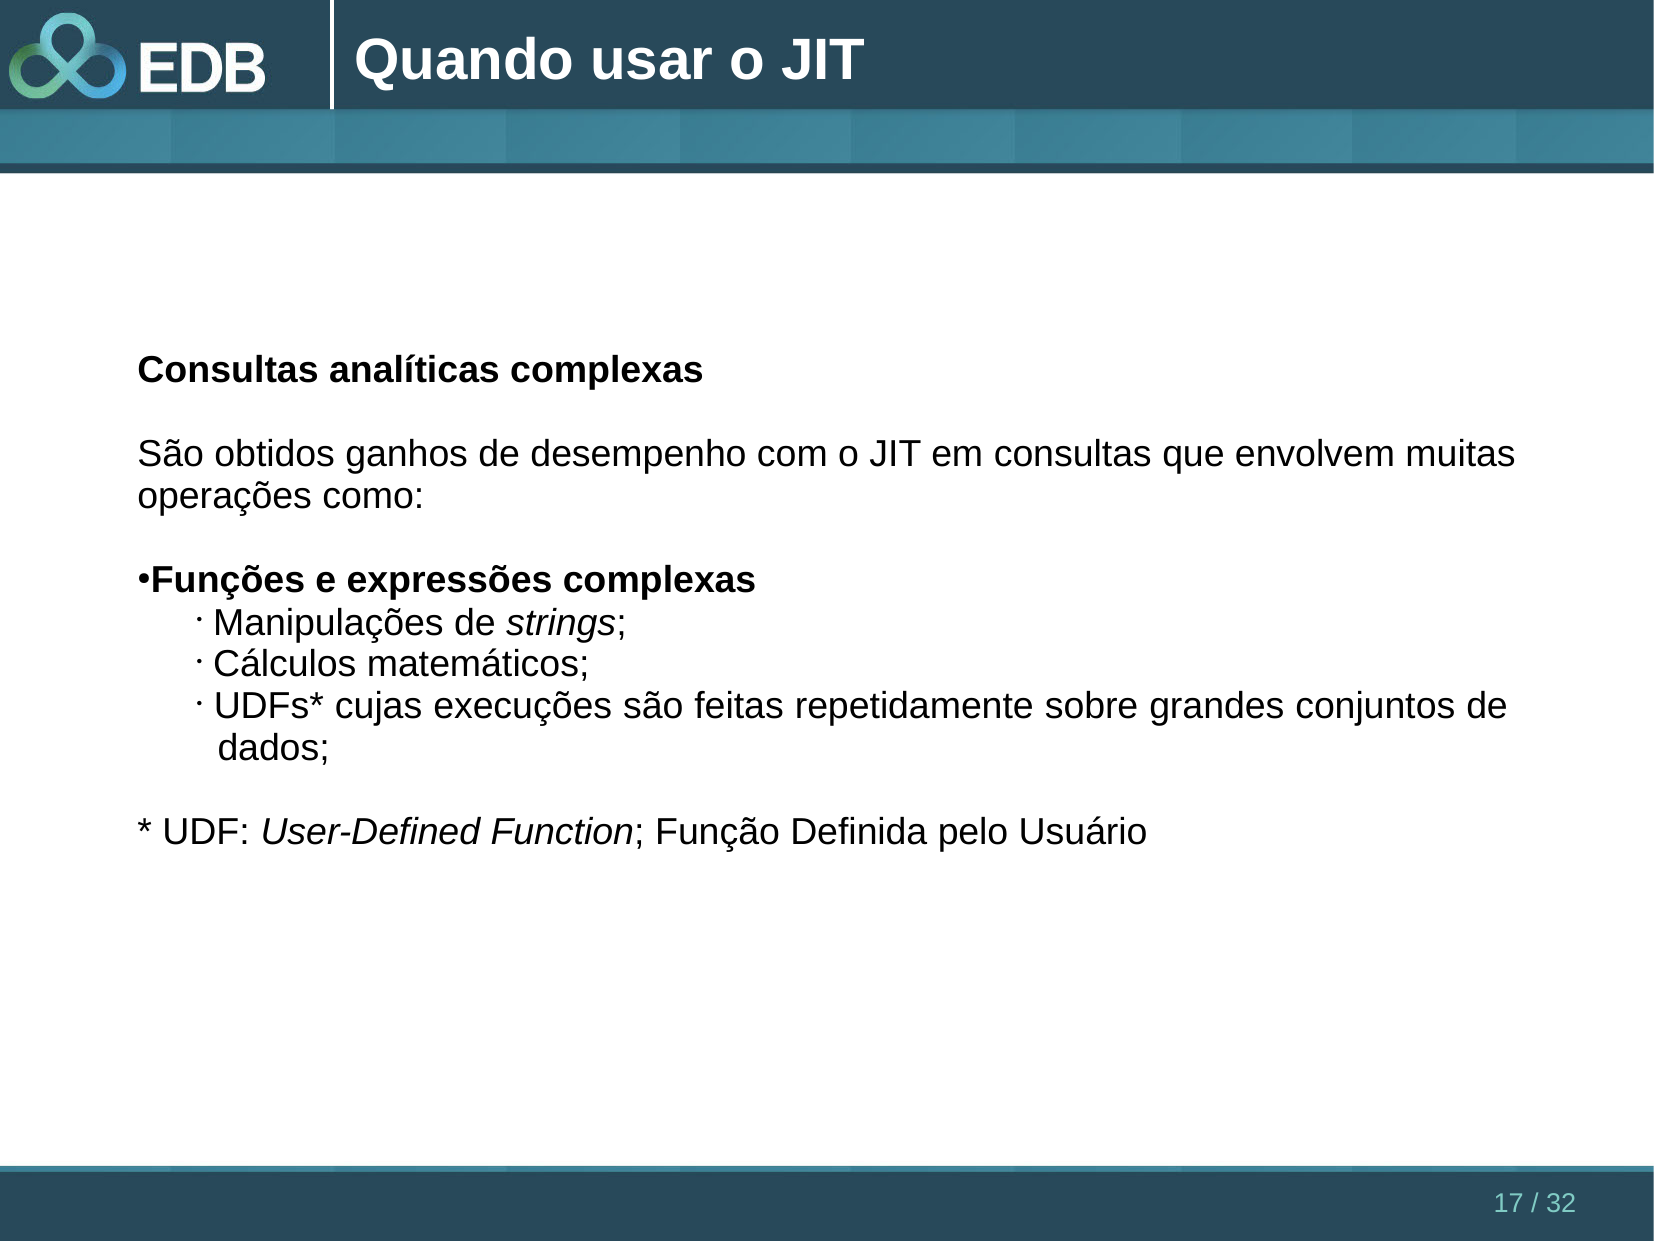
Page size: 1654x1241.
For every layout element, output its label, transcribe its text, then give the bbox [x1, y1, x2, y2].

text_box Consultas analíticas complexas São obtidos ganhos de desempenho com o JIT em consultas que envolvem muitas operações como: Funções e expressões complexas Manipulações de strings; Cálculos matemáticos; UDFs* cujas execuções são feitas repetidamente sobre grandes conjuntos de dados; * UDF: User-Defined Function; Função Definida pelo Usuário [122, 341, 1534, 903]
picture [0, 0, 1654, 1241]
title Quando usar o JIT [354, 26, 1595, 92]
